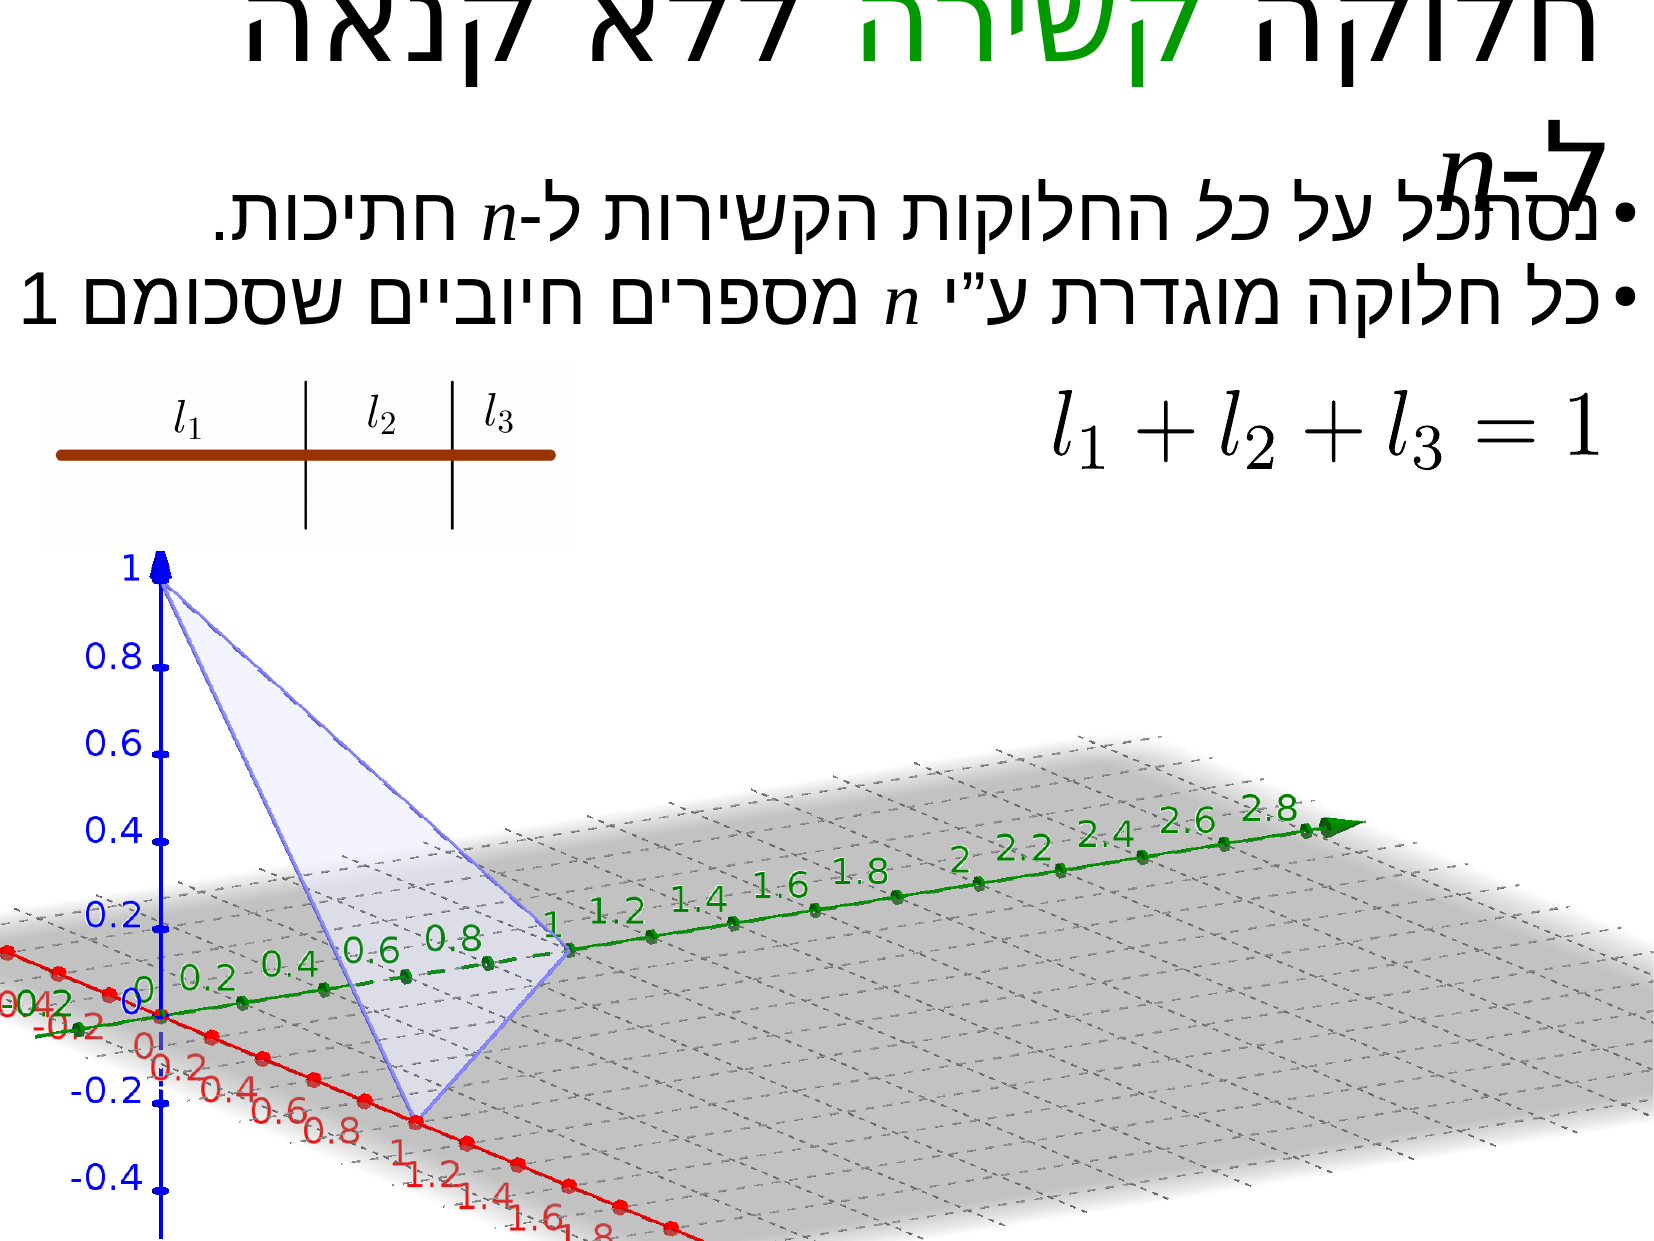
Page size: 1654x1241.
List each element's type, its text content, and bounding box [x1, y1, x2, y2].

title חלוקה קשירה ללא קנאה ל-n [30, 7, 1654, 165]
text_box נסתכל על כל החלוקות הקשירות ל-n חתיכות. כל חלוקה מוגדרת ע”י n מספרים חיוביים שסכומם 1 [0, 165, 1654, 361]
text_box [1050, 390, 1606, 471]
picture [0, 360, 1654, 1241]
